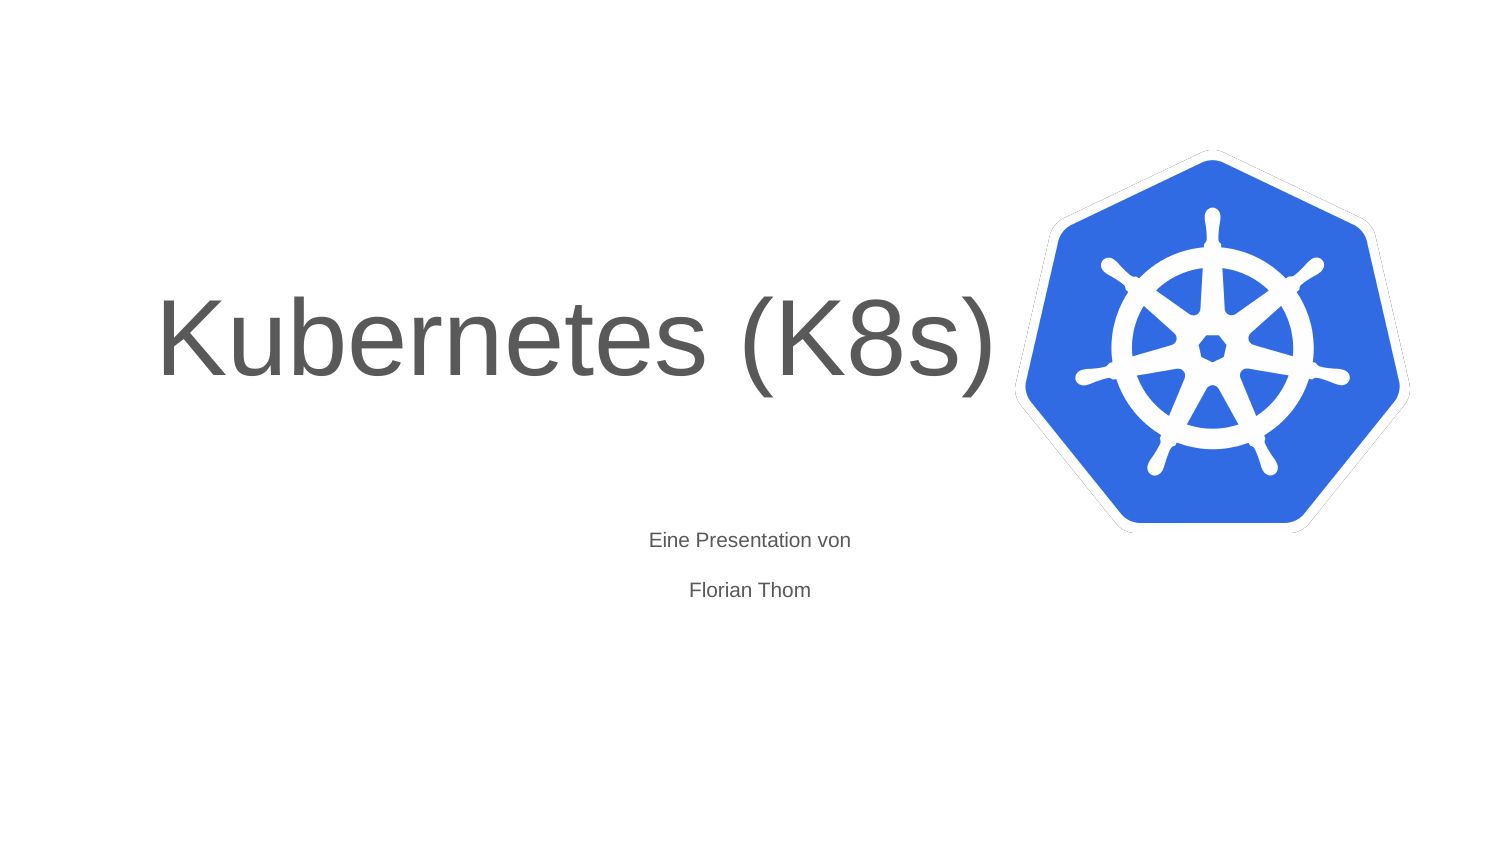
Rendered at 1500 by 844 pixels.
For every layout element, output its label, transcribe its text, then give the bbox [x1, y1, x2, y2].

subtitle Eine Presentation von Florian Thom [51, 511, 1449, 642]
title Kubernetes (K8s) [0, 75, 1276, 413]
picture [1015, 150, 1410, 533]
